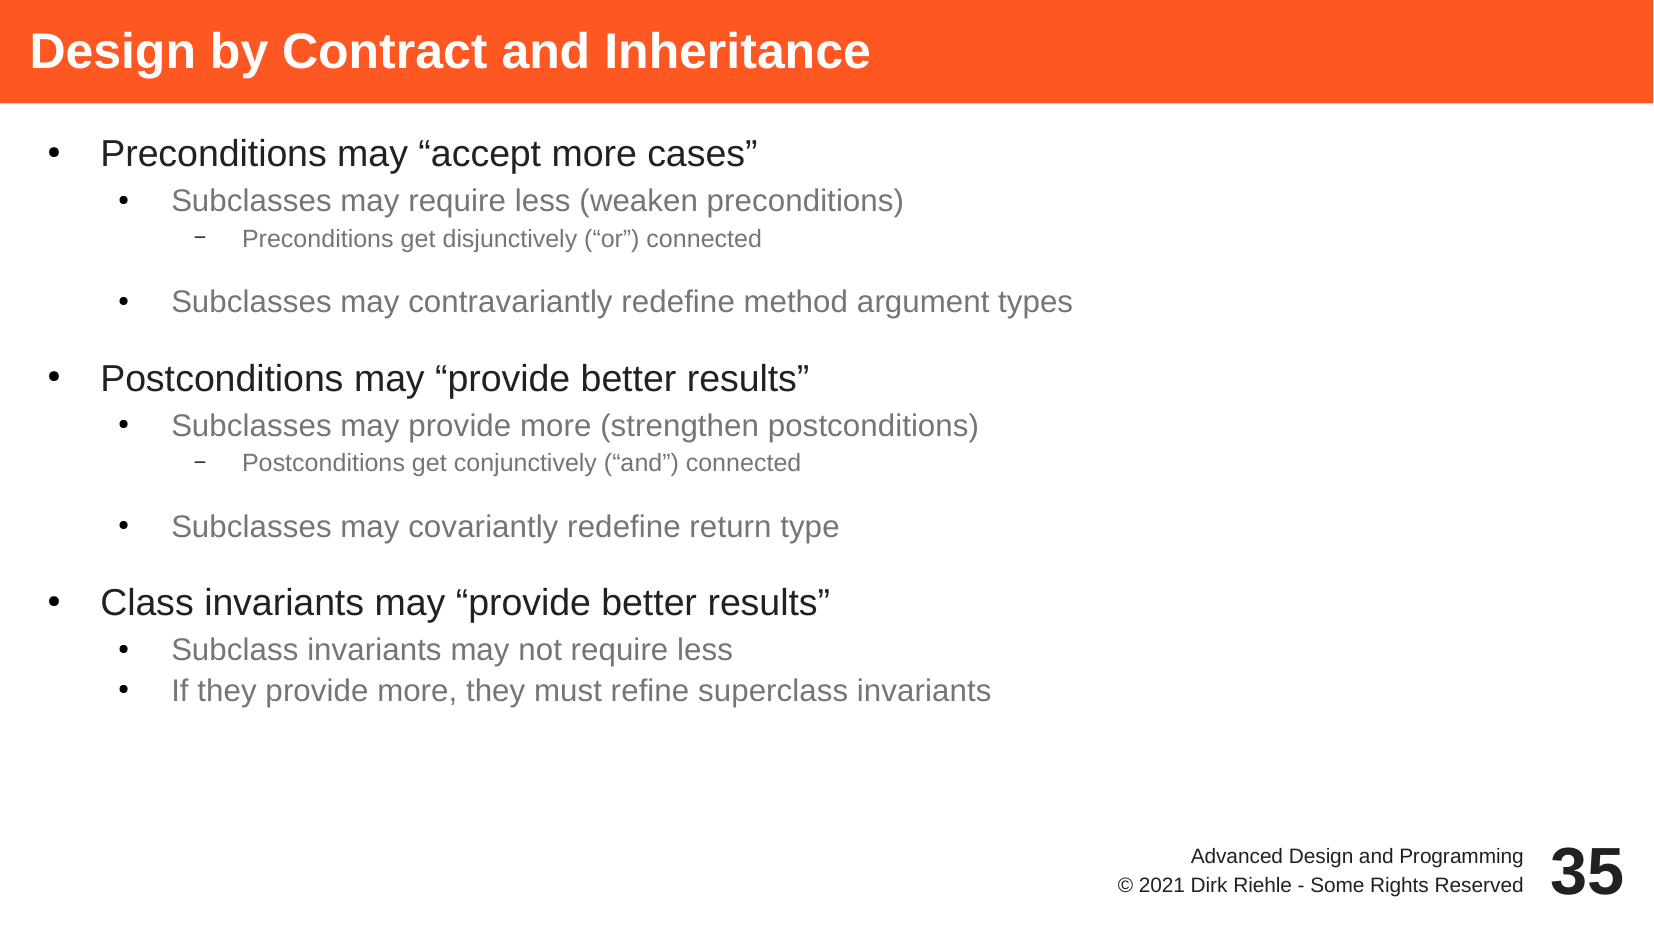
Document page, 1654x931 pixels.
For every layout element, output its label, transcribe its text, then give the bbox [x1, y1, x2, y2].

list Preconditions may “accept more cases” Subclasses may require less (weaken preconditions) Preconditions get disjunctively (“or”) connected Subclasses may contravariantly redefine method argument types Postconditions may “provide better results” Subclasses may provide more (strengthen postconditions) Postconditions get conjunctively (“and”) connected Subclasses may covariantly redefine return type Class invariants may “provide better results” Subclass invariants may not require less If they provide more, they must refine superclass invariants [29, 132, 1625, 813]
title Design by Contract and Inheritance [0, 0, 1654, 104]
